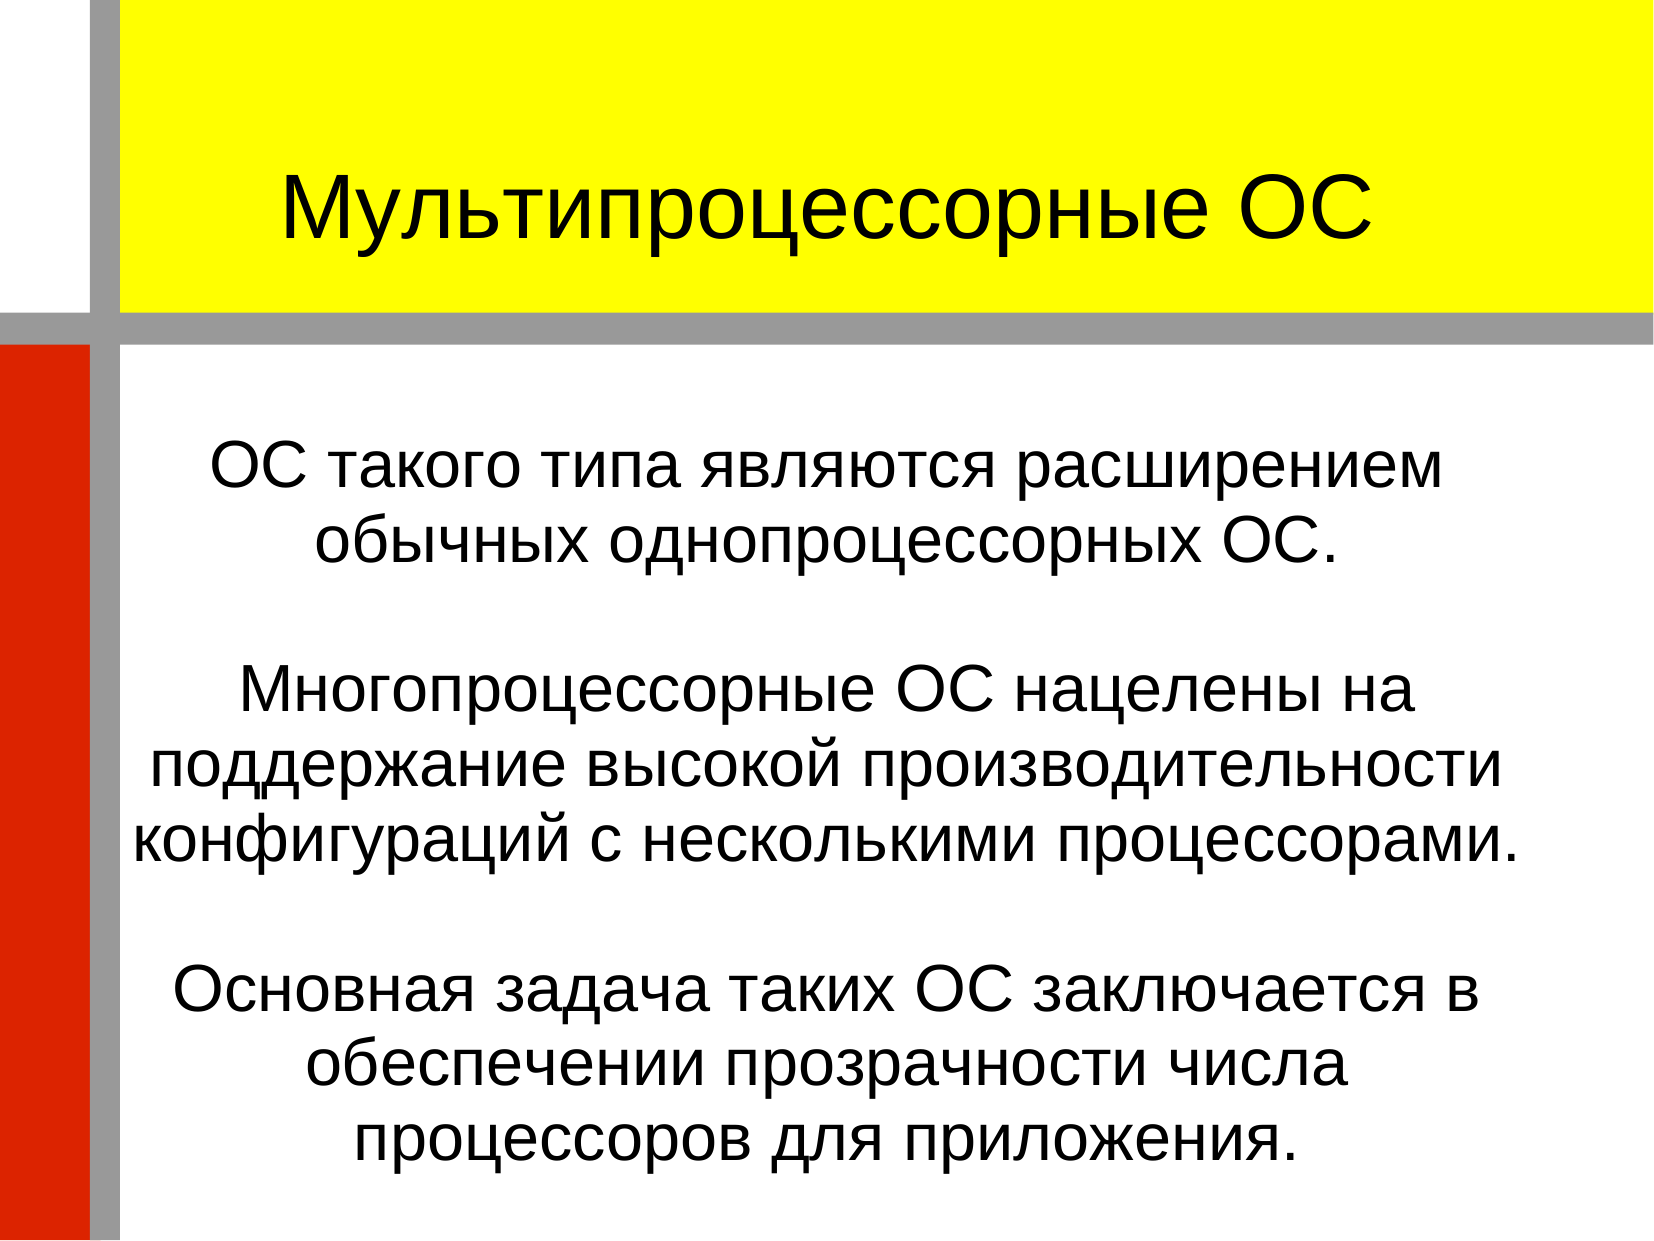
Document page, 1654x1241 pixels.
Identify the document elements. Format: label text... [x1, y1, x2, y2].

subtitle ОС такого типа являются расширением обычных однопроцессорных ОС. Многопроцессорные ОС нацелены на поддержание высокой производительности конфигураций с несколькими процессорами. Основная задача таких ОС заключается в обеспечении прозрачности числа процессоров для приложения. [121, 399, 1534, 1203]
title Мультипроцессорные ОС [121, 110, 1534, 303]
